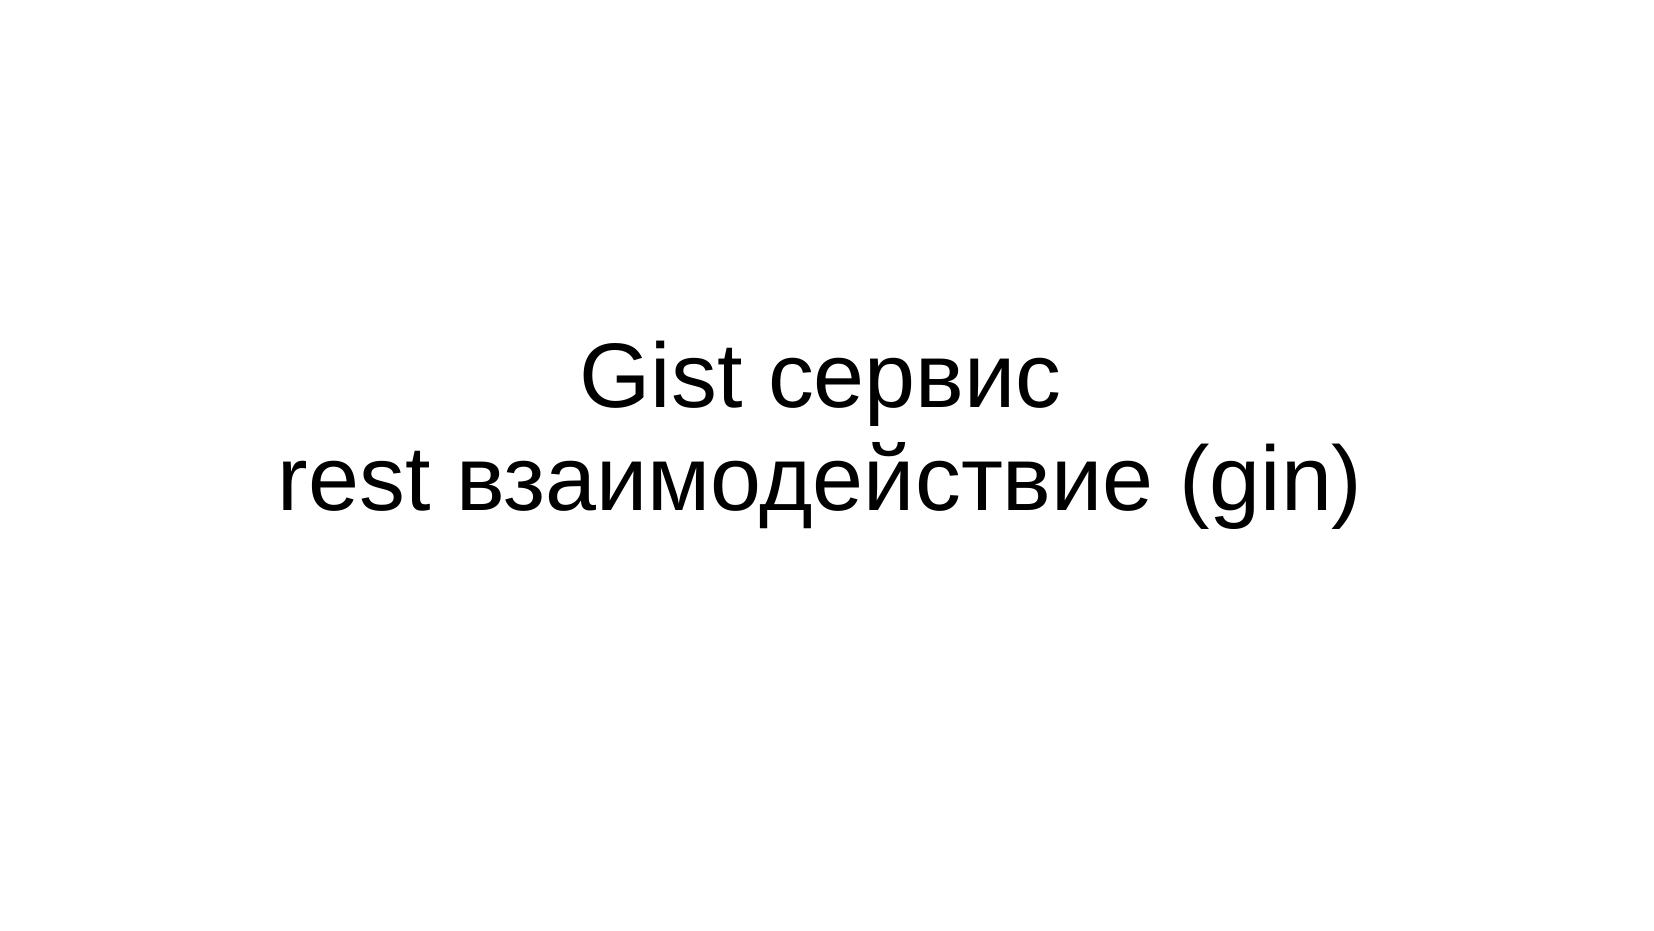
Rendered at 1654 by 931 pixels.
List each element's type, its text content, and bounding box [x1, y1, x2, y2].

title Gist сервис rest взаимодействие (gin) [76, 324, 1565, 530]
